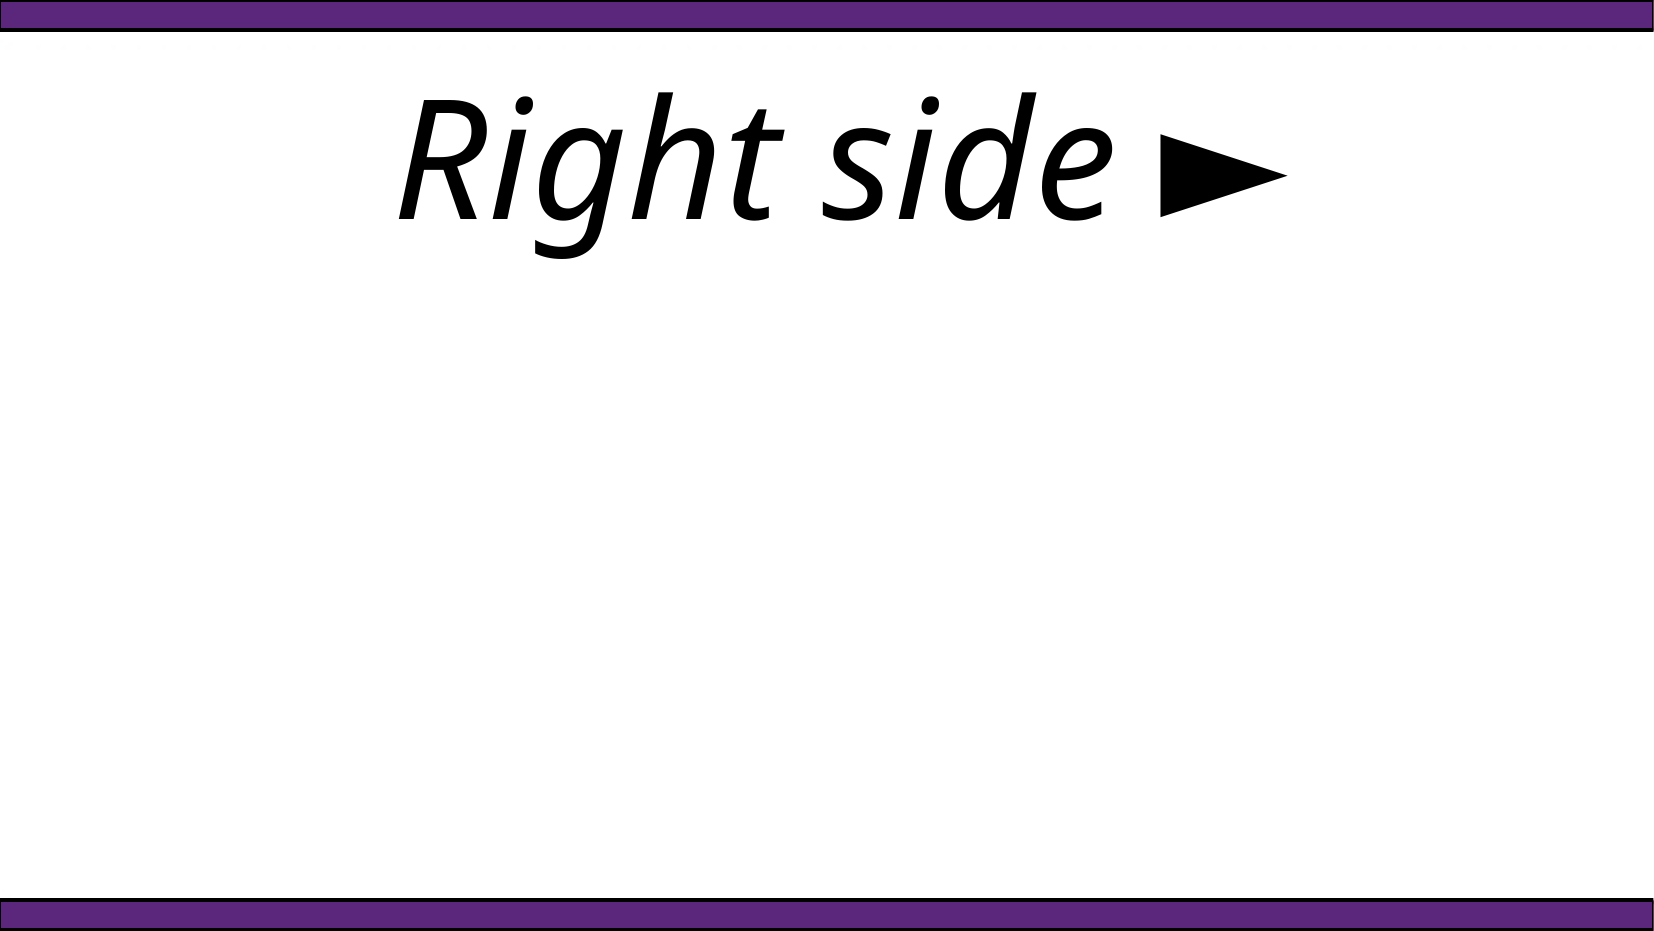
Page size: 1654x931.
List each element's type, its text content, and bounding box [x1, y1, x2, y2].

picture [0, 31, 1654, 900]
text_box [0, 900, 1654, 931]
text_box [0, 0, 1654, 31]
text_box Right side ► [58, 34, 1589, 271]
